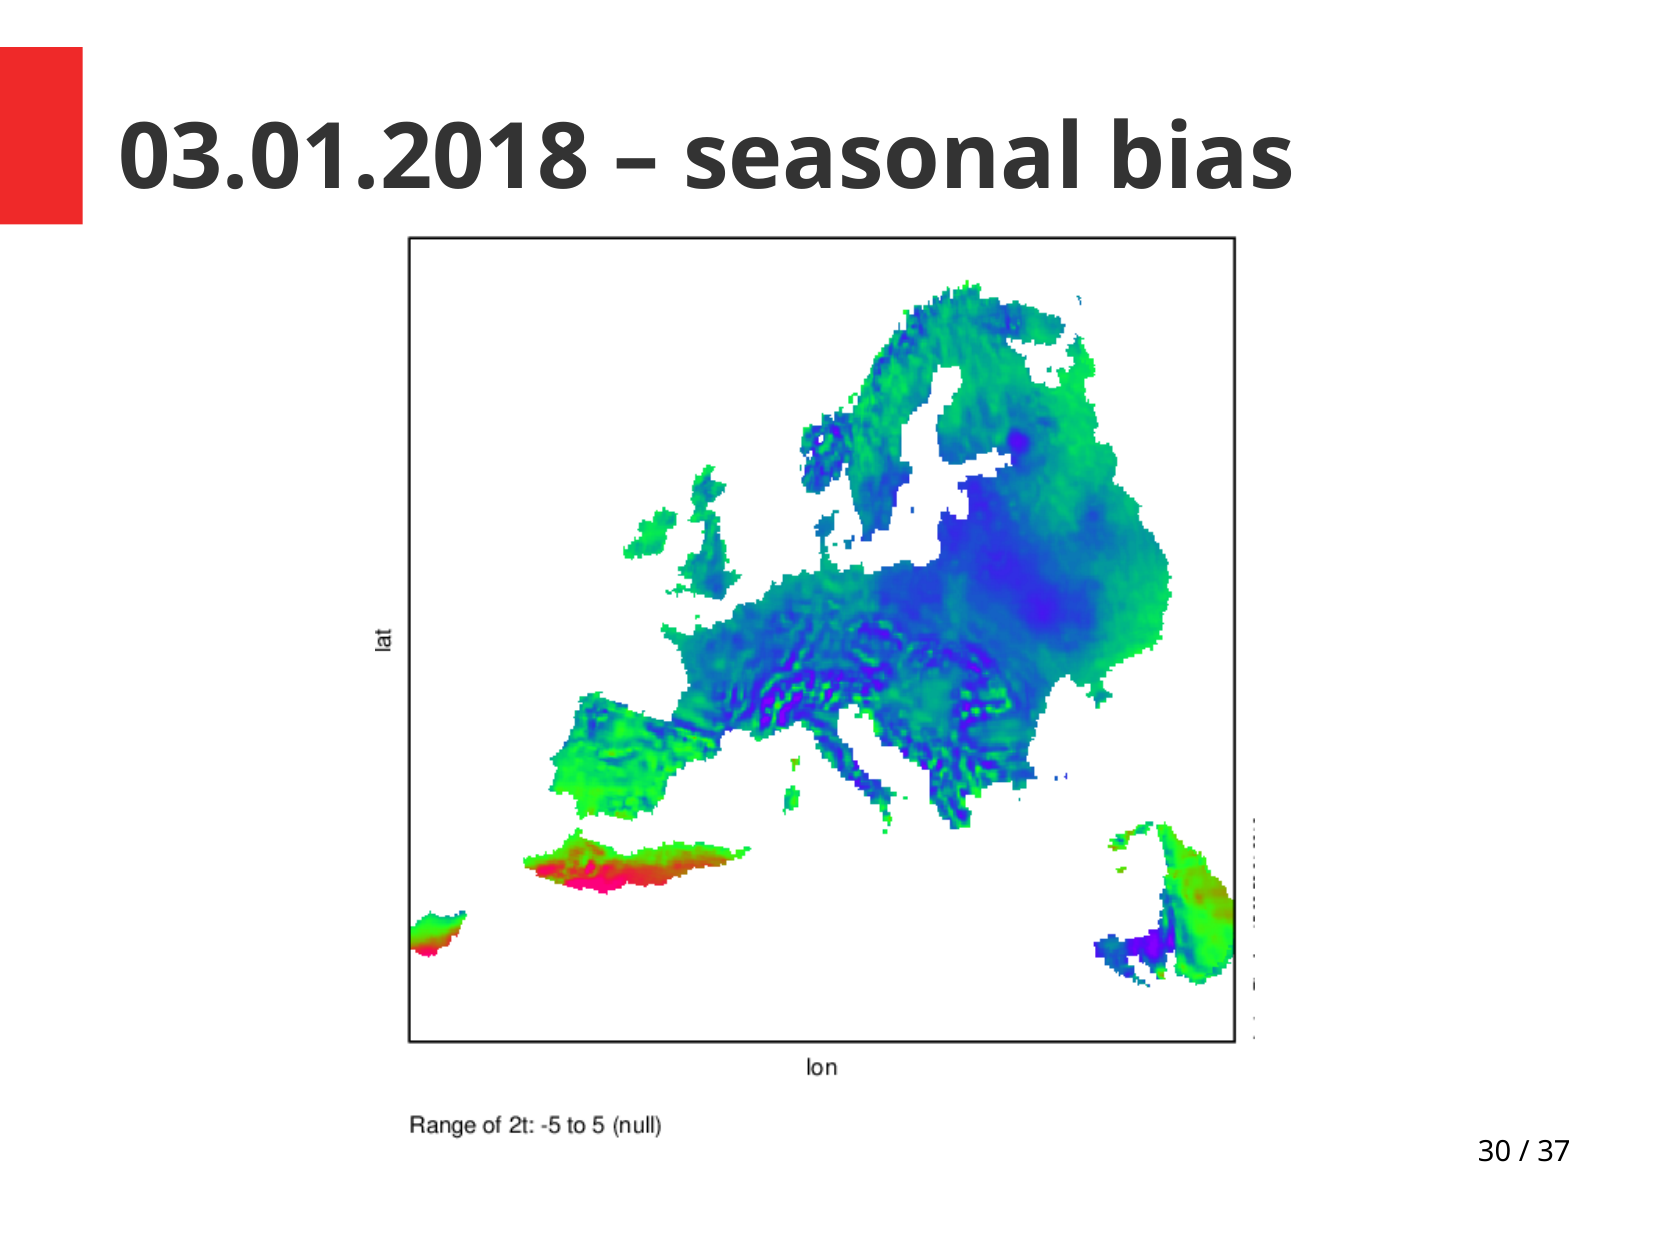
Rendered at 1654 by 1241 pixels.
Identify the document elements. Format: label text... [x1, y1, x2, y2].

picture [375, 224, 1255, 1144]
title 03.01.2018 – seasonal bias [118, 49, 1571, 257]
